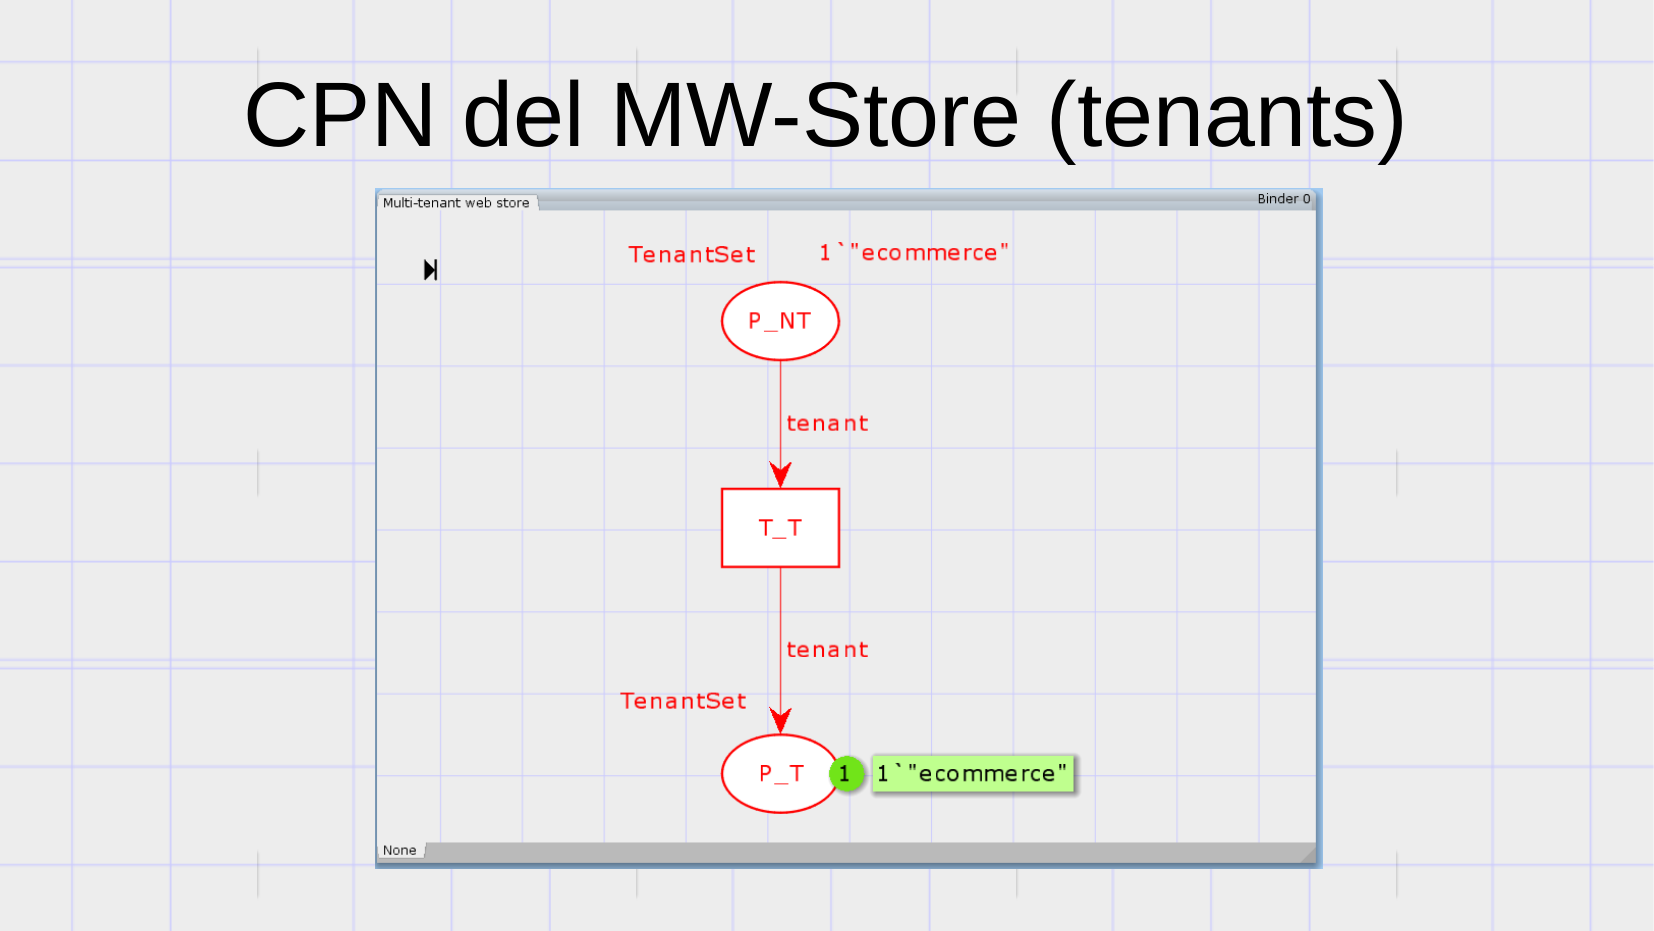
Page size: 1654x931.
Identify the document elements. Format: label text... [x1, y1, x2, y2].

title CPN del MW-Store (tenants) [82, 37, 1571, 193]
picture [0, 0, 1654, 931]
